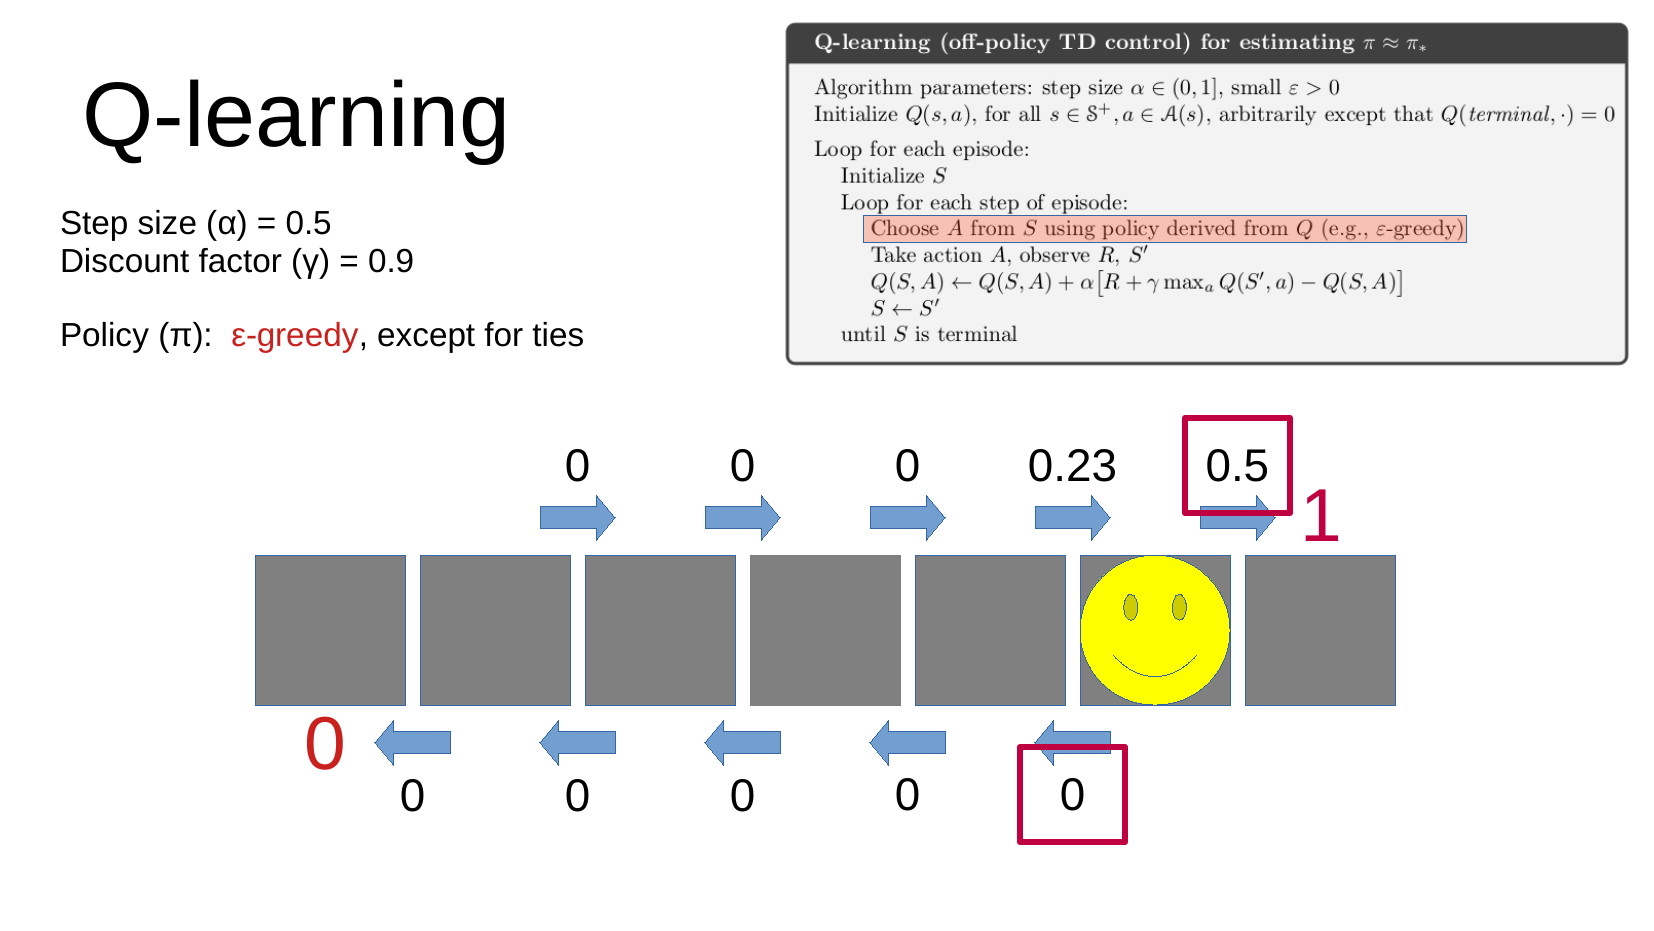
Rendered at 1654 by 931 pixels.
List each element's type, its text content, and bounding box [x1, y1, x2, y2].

text_box [915, 555, 1066, 706]
text_box [863, 215, 1467, 243]
text_box [869, 720, 946, 750]
title 1 [1268, 471, 1374, 561]
text_box [705, 511, 781, 541]
title Step size (α) = 0.5 Discount factor (γ) = 0.9 Policy (π): ε-greedy, except for ties [60, 186, 616, 409]
text_box [704, 720, 781, 750]
text_box [1200, 516, 1268, 541]
title 0 [1020, 746, 1126, 843]
text_box [420, 555, 571, 706]
title 0 [855, 420, 961, 511]
title 0 [273, 698, 379, 789]
title 0 [525, 750, 631, 841]
text_box [1080, 555, 1231, 706]
text_box [1035, 511, 1111, 541]
title 0 [690, 750, 796, 841]
title 0 [855, 750, 961, 840]
title 0 [525, 420, 631, 511]
title 0.5 [1185, 417, 1291, 514]
text_box [750, 555, 901, 706]
picture [773, 14, 1637, 376]
text_box [1034, 720, 1111, 744]
title Q-learning [82, 37, 773, 193]
text_box [585, 555, 736, 706]
text_box [540, 511, 616, 541]
title 0.23 [1020, 420, 1126, 511]
text_box [539, 720, 616, 750]
text_box [379, 720, 451, 750]
title 0 [360, 750, 466, 841]
title 0 [690, 420, 796, 511]
text_box [255, 555, 406, 706]
text_box [870, 511, 946, 541]
text_box [1245, 555, 1396, 706]
